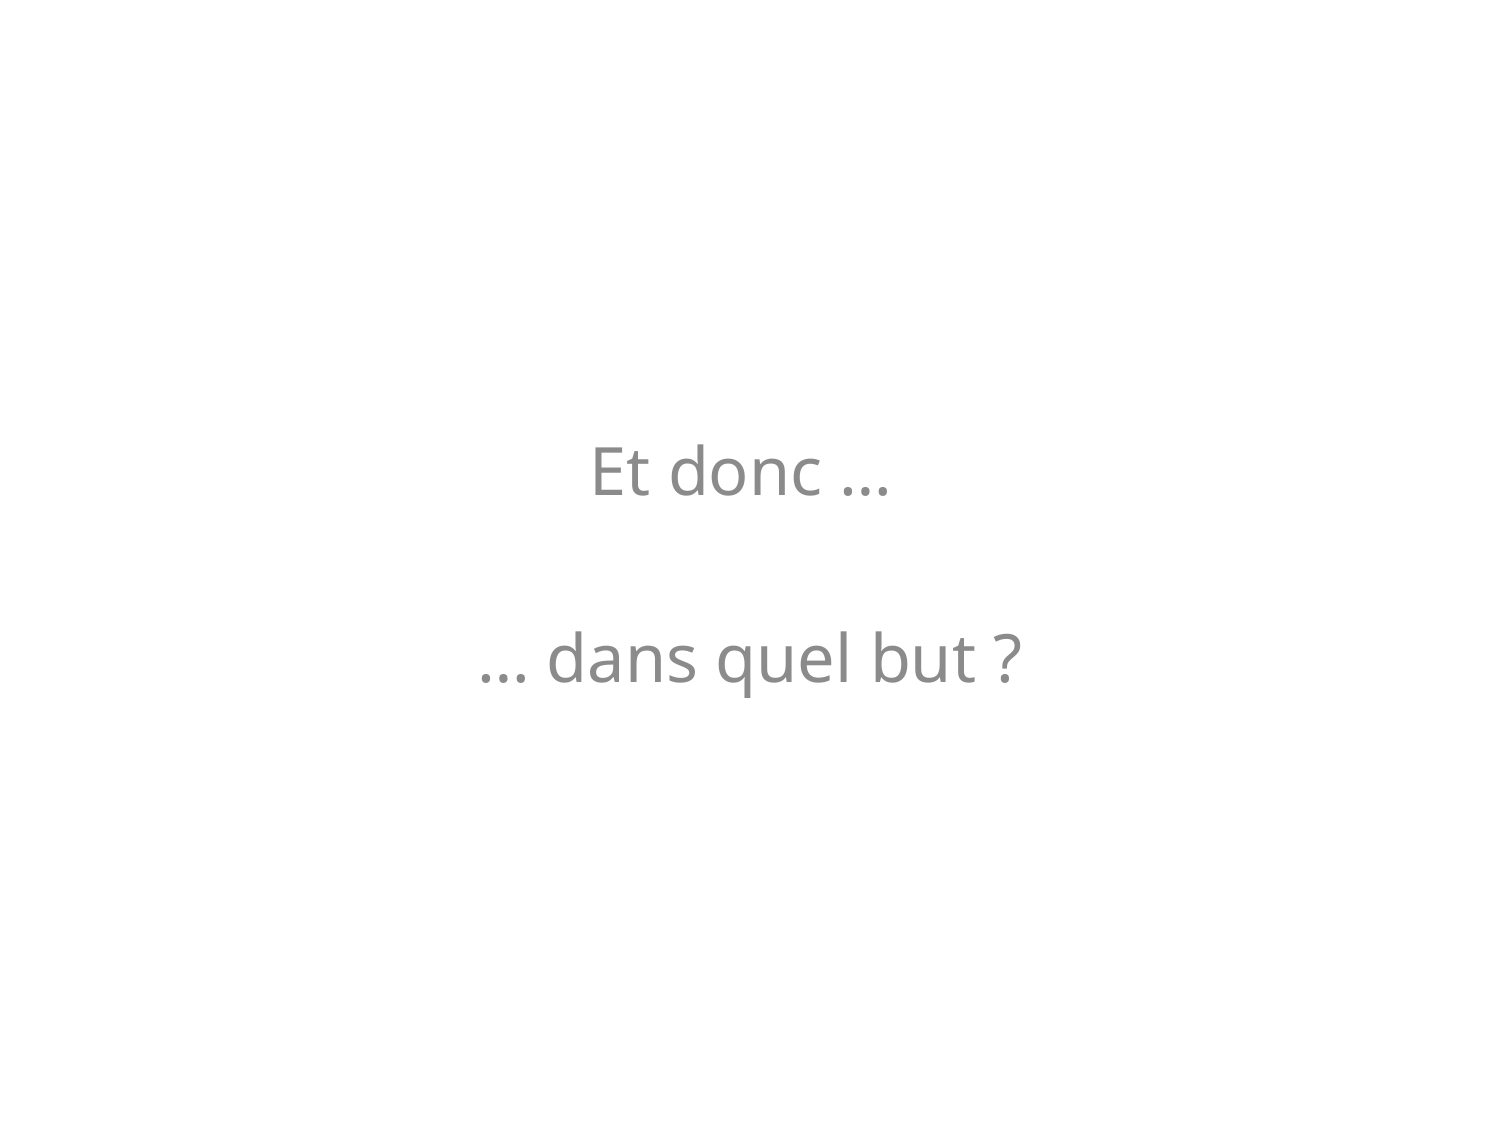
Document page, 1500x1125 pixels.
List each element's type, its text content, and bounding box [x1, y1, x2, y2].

text_box Et donc … … dans quel but ? [75, 78, 1425, 1047]
